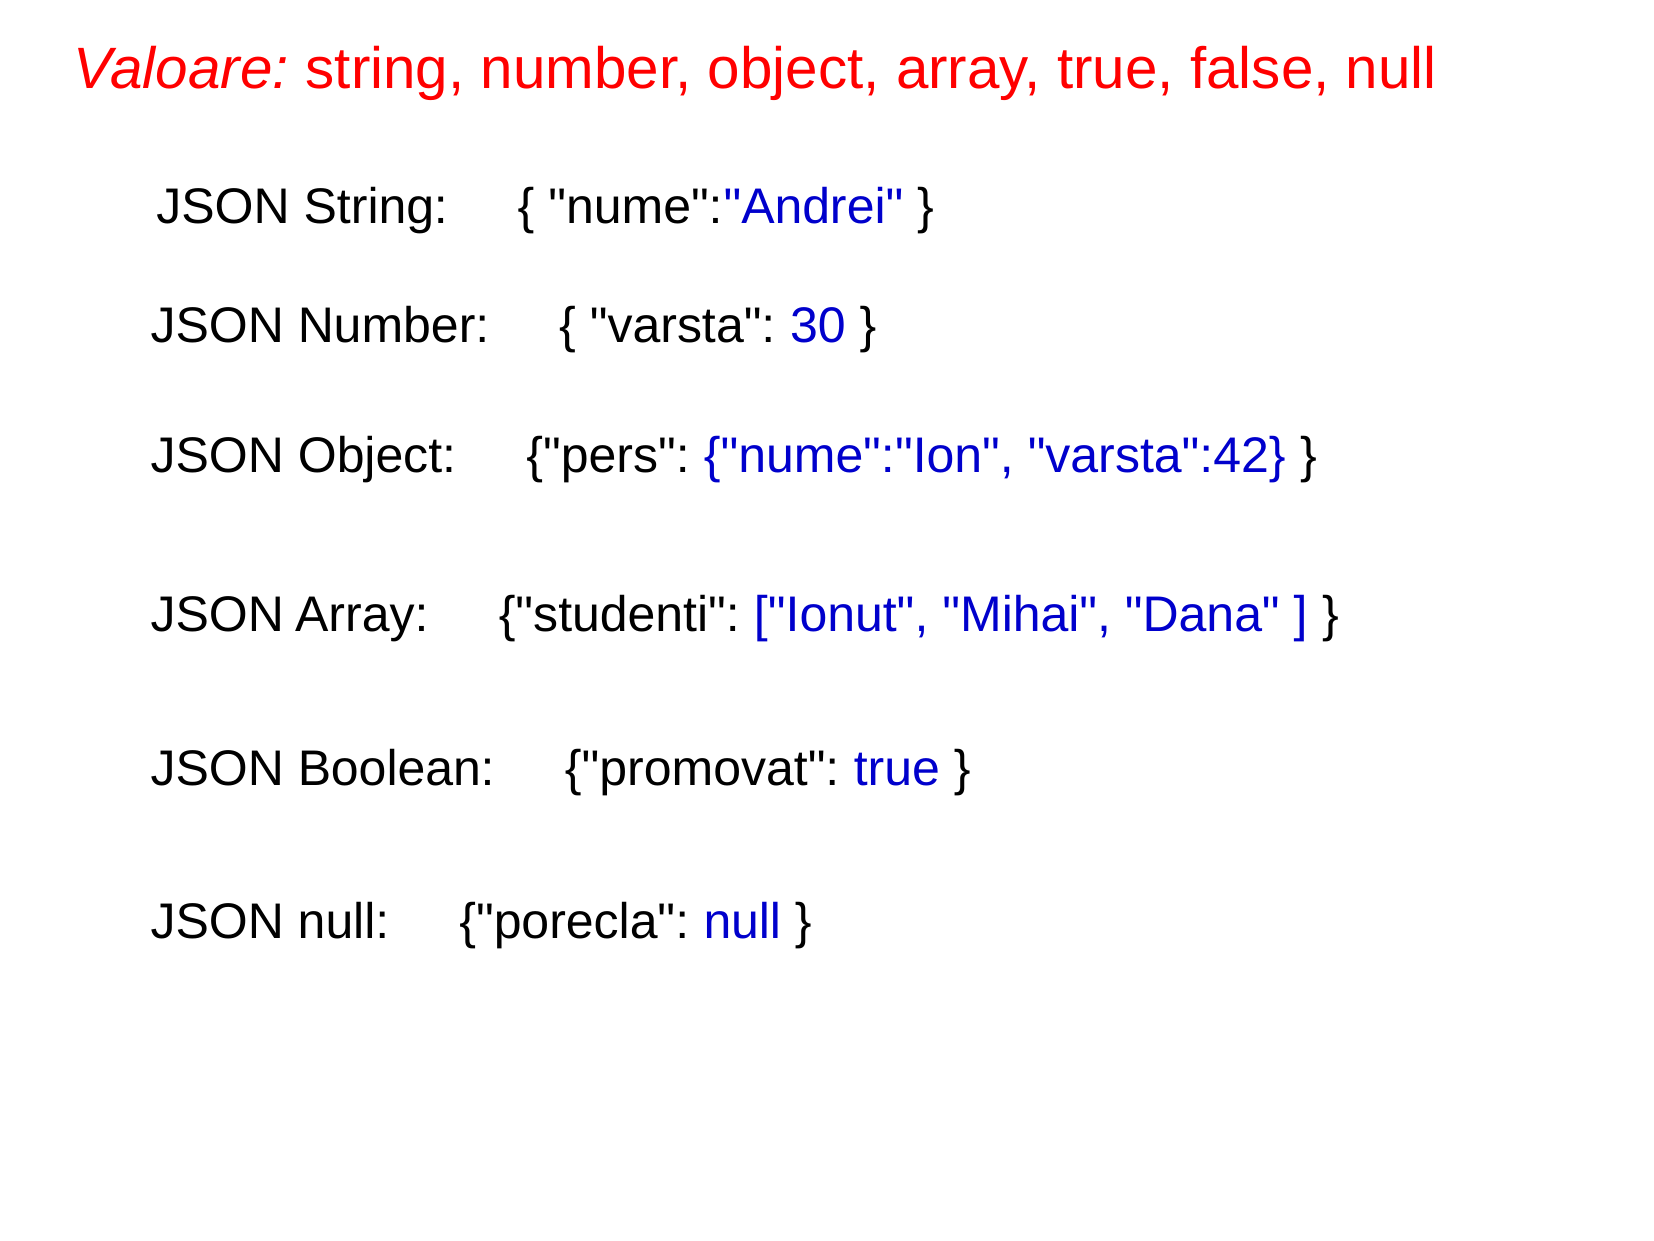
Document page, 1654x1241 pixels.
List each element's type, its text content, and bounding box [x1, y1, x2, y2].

text_box JSON String: { "nume":"Andrei" } [141, 174, 963, 242]
text_box JSON null: {"porecla": null } [135, 886, 841, 957]
text_box JSON Object: {"pers": {"nume":"Ion", "varsta":42} } [135, 419, 1346, 490]
text_box JSON Number: { "varsta": 30 } [135, 289, 906, 361]
text_box JSON Array: {"studenti": ["Ionut", "Mihai", "Dana" ] } [135, 578, 1368, 650]
text_box JSON Boolean: {"promovat": true } [135, 732, 1000, 804]
text_box Valoare: string, number, object, array, true, false, null [59, 28, 1493, 174]
